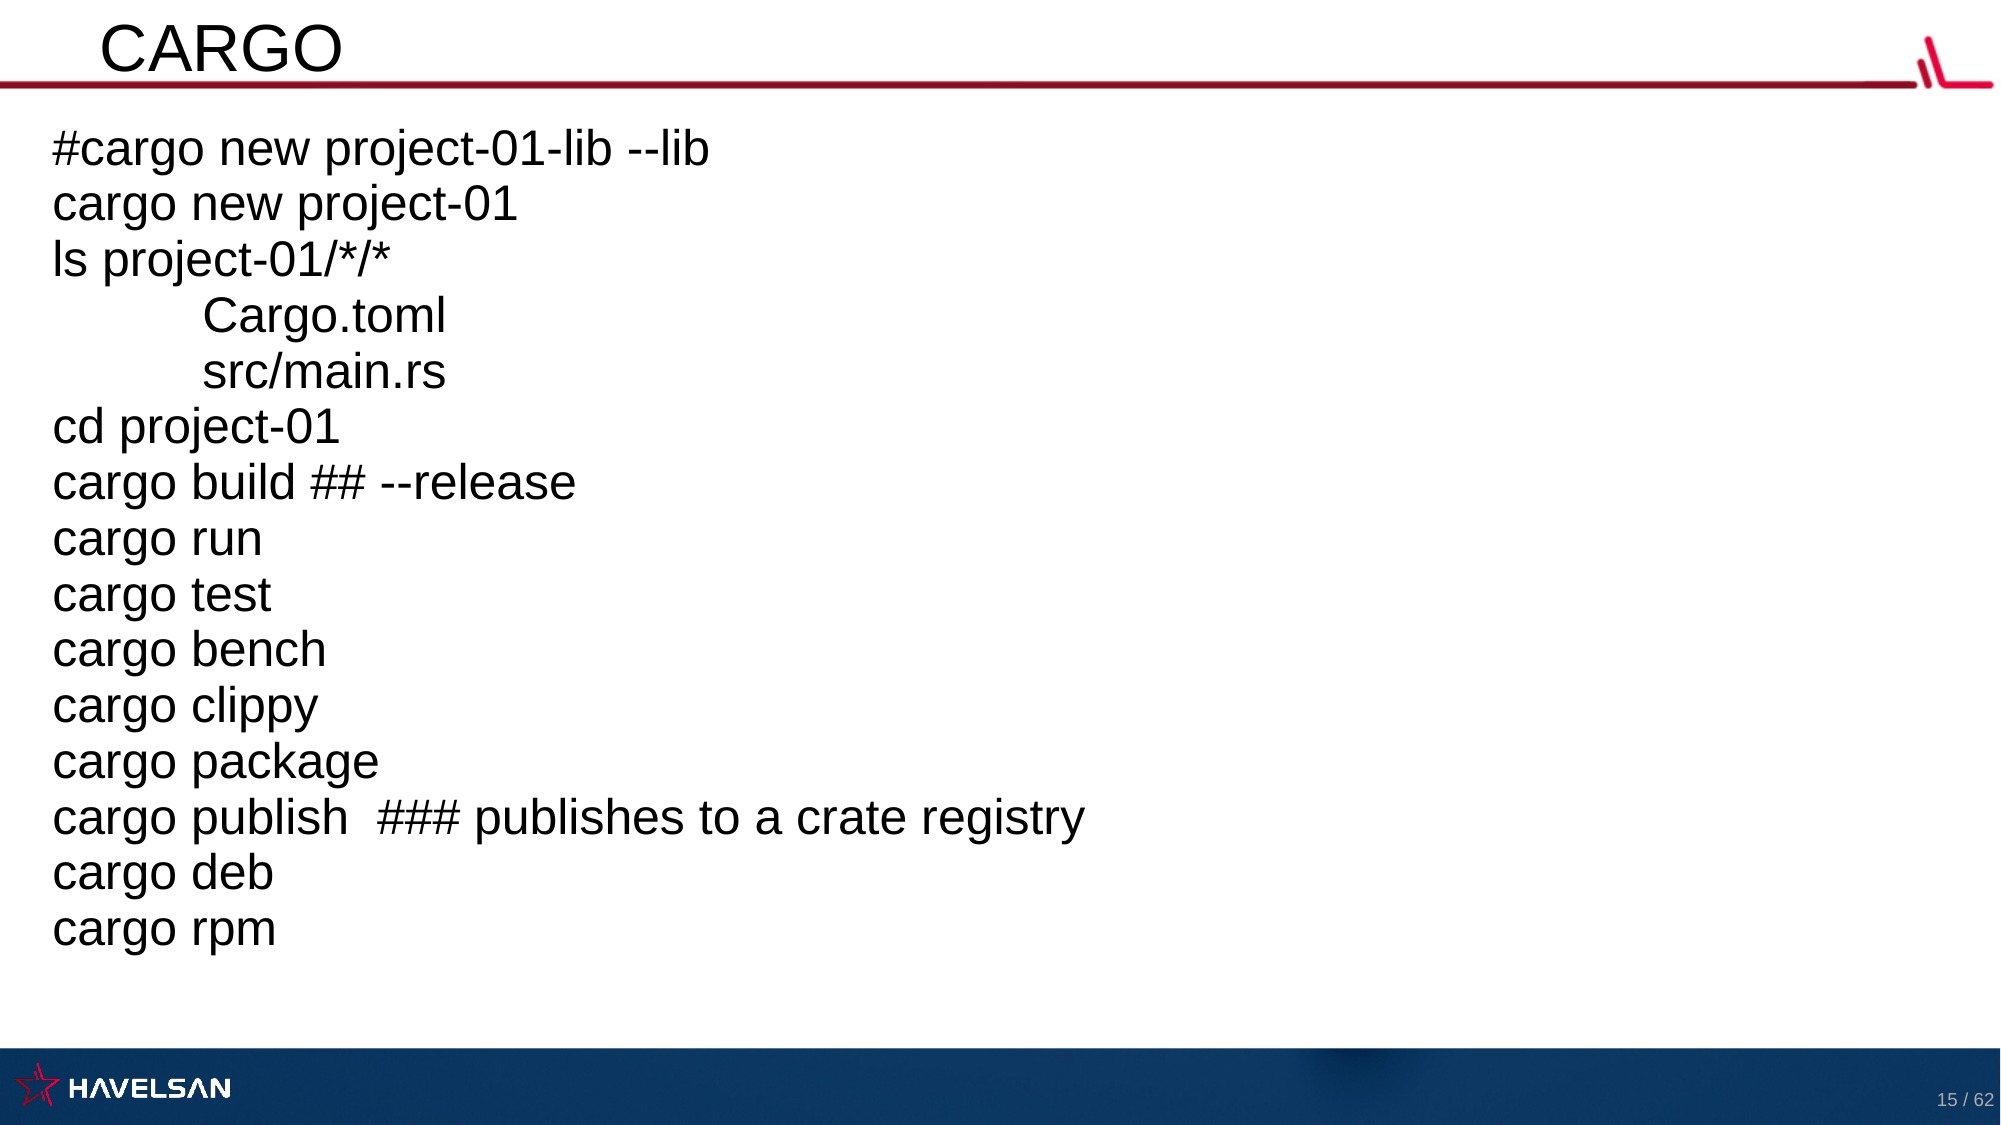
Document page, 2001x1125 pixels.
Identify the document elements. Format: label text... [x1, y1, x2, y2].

title CARGO [99, 44, 1686, 55]
picture [0, 0, 2001, 1125]
text_box #cargo new project-01-lib --lib cargo new project-01 ls project-01/*/* Cargo.toml src/main.rs cd project-01 cargo build ## --release cargo run cargo test cargo bench cargo clippy cargo package cargo publish ### publishes to a crate registry cargo deb cargo rpm [37, 112, 1951, 1076]
